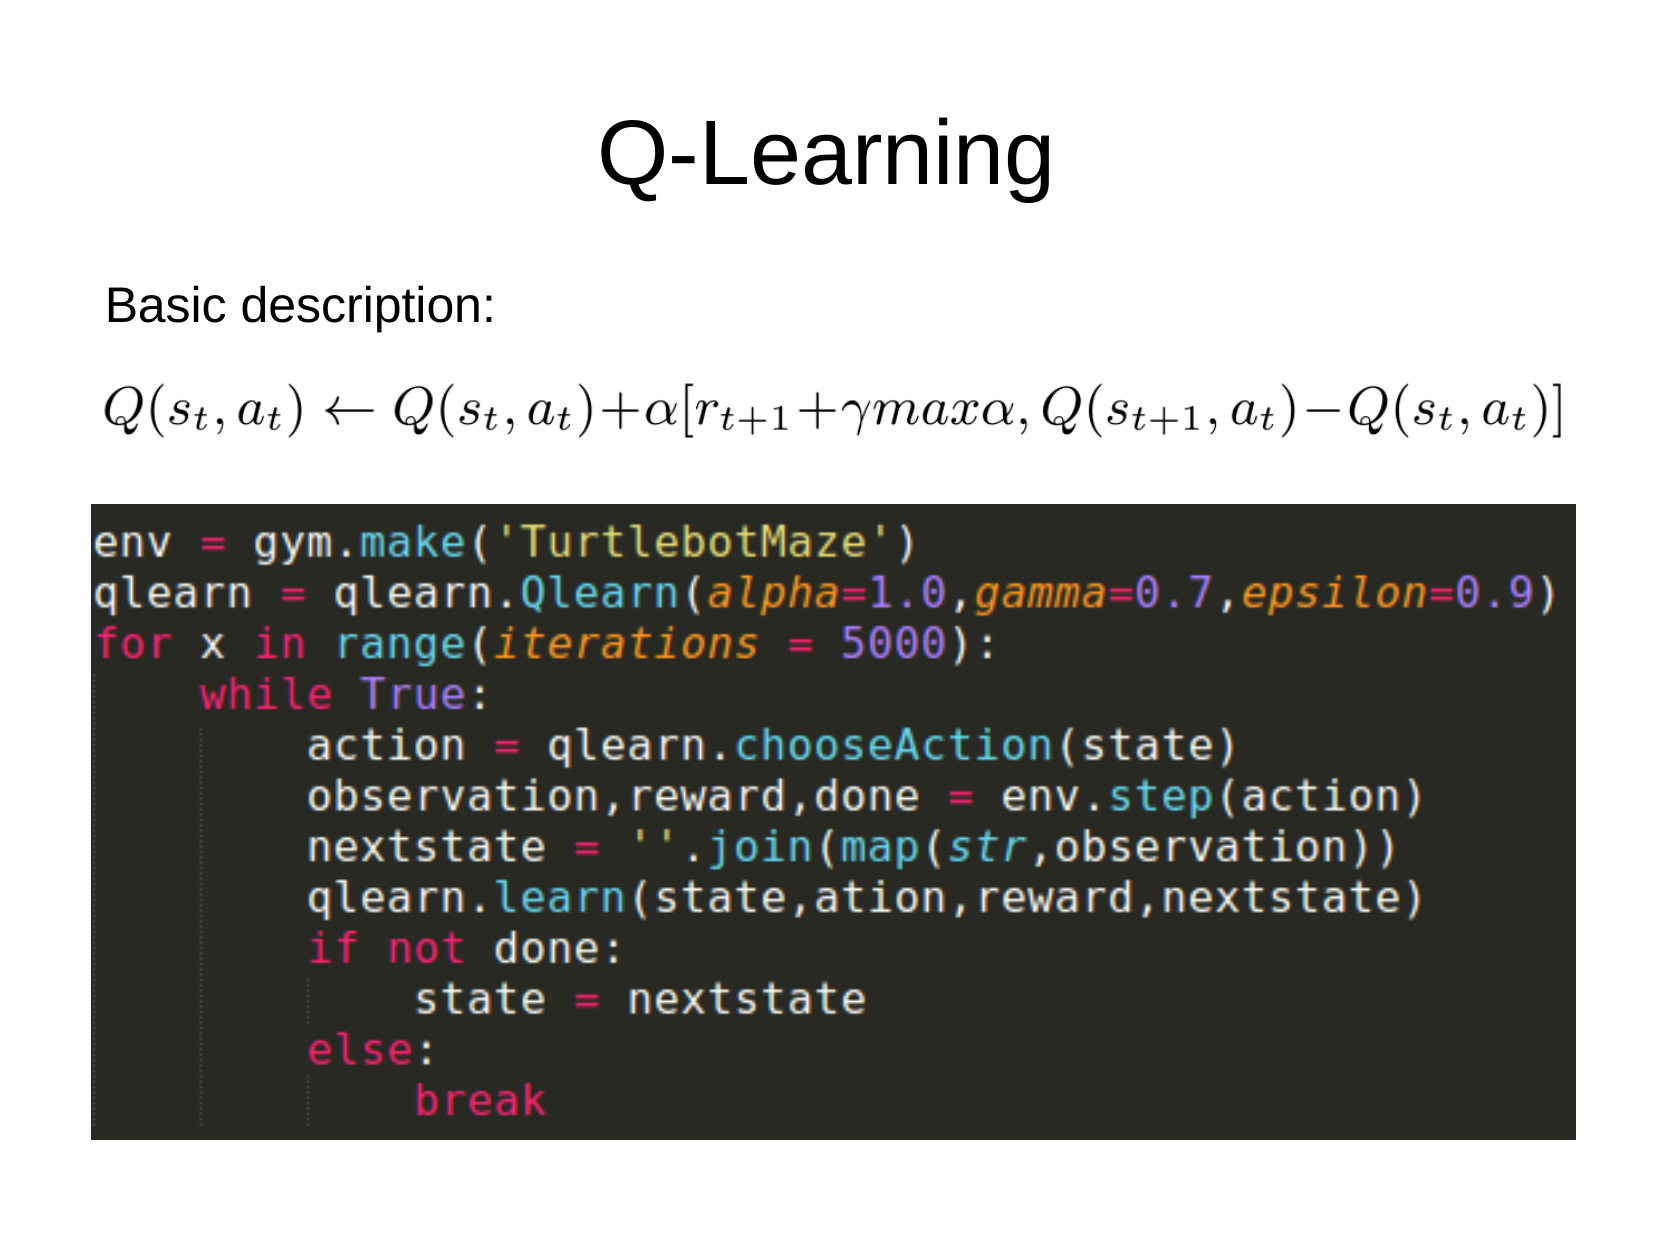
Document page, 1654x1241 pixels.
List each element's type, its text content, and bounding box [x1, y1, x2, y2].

title Q-Learning [82, 49, 1571, 257]
picture [90, 351, 1580, 468]
picture [91, 504, 1576, 1141]
text_box Basic description: [90, 270, 931, 341]
